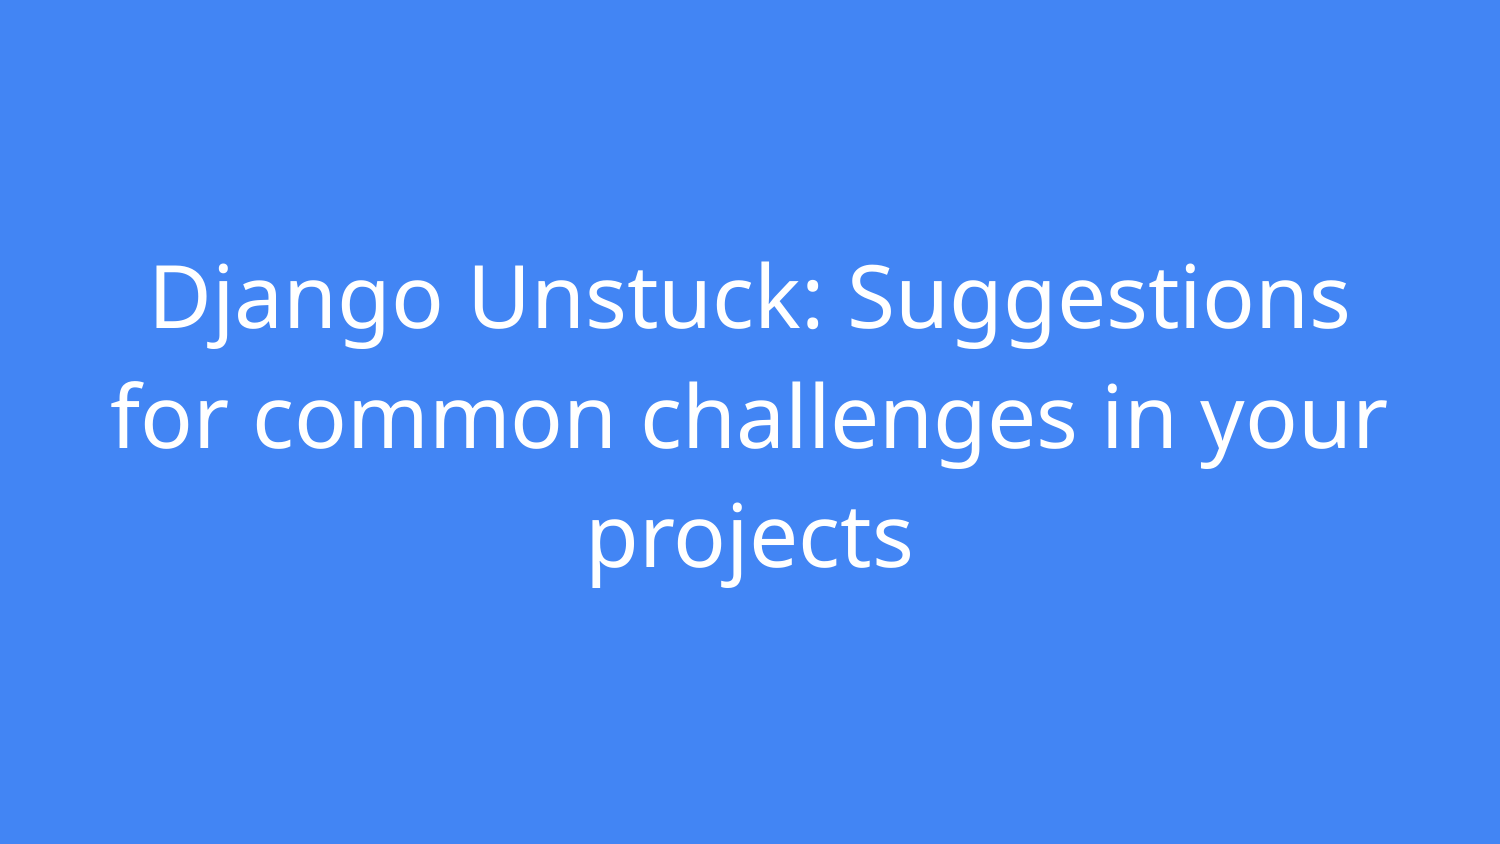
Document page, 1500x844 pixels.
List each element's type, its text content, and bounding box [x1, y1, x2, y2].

title Django Unstuck: Suggestions for common challenges in your projects [75, 58, 1425, 771]
